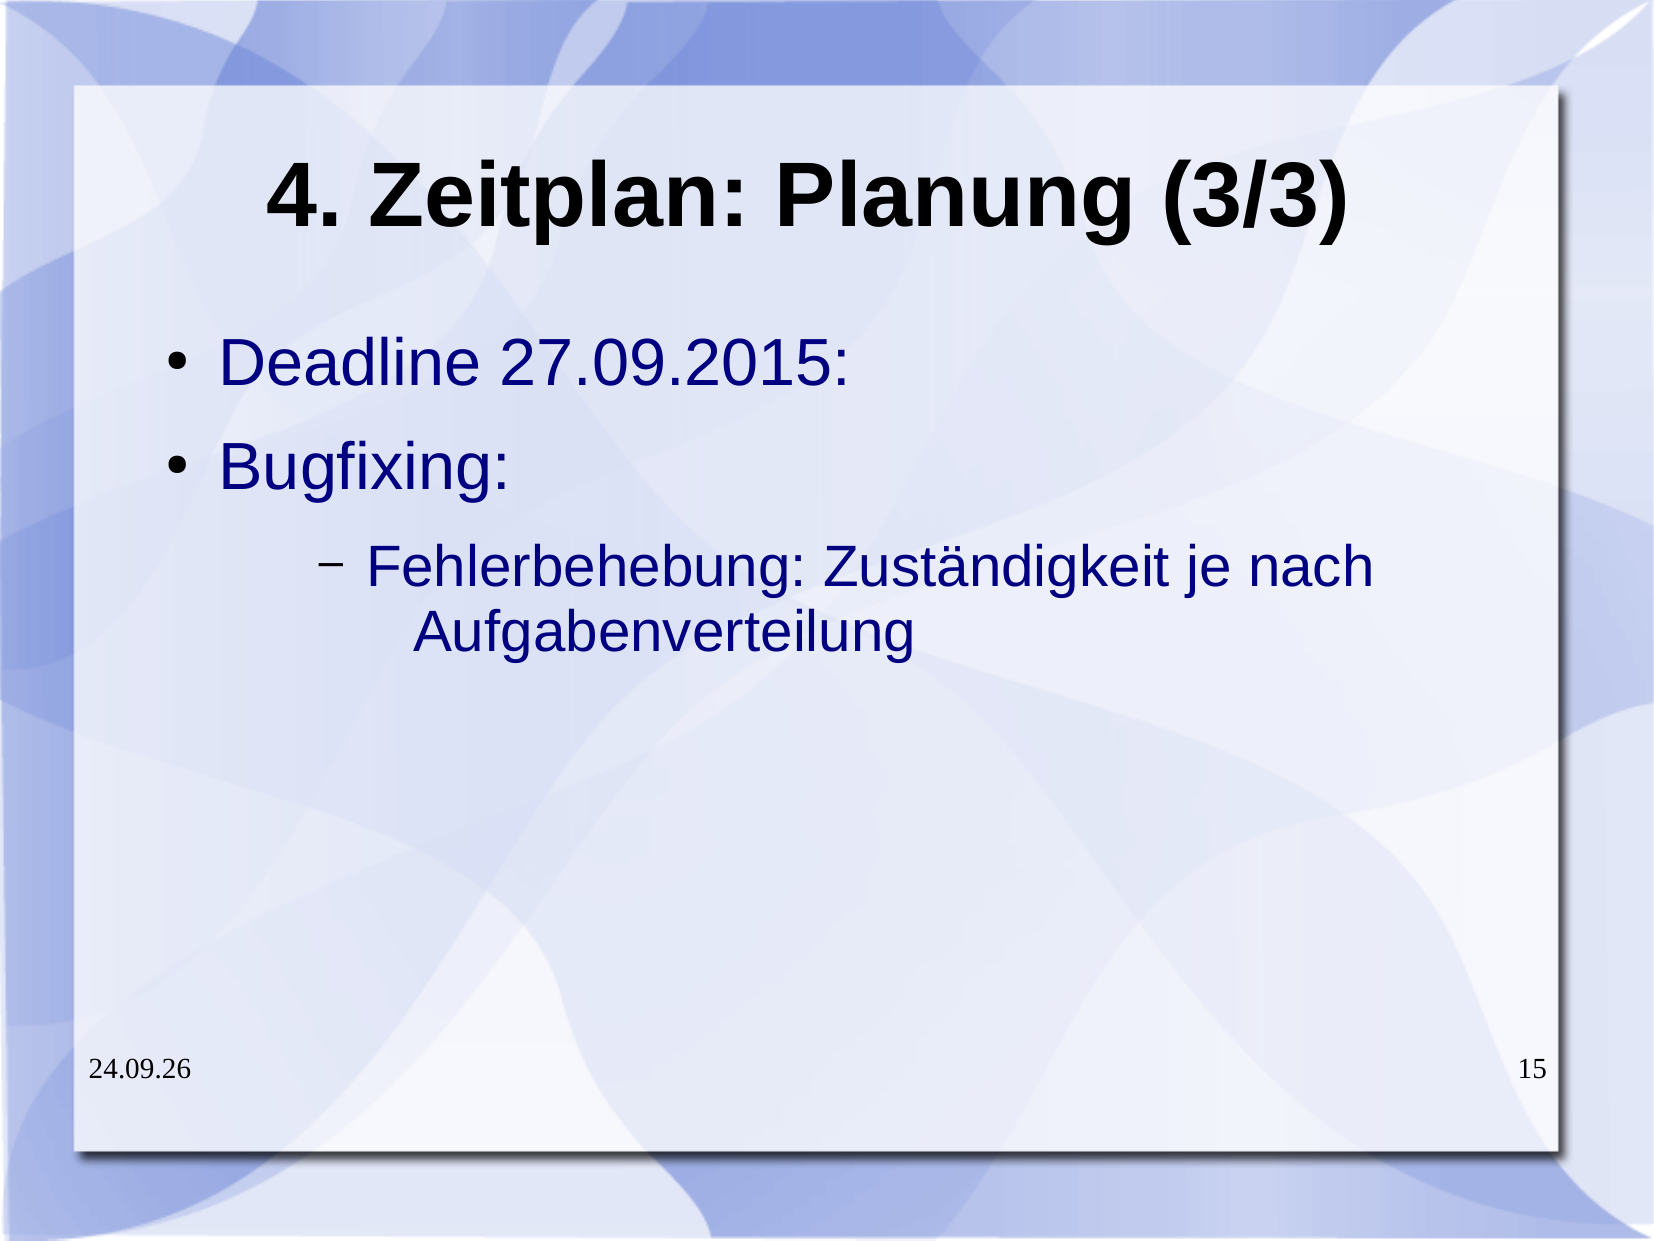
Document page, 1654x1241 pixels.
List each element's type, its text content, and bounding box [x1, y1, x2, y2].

title 4. Zeitplan: Planung (3/3) [82, 90, 1536, 298]
picture [0, 0, 1654, 1241]
list Deadline 27.09.2015: Bugfixing: Fehlerbehebung: Zuständigkeit je nach Aufgabenverteilung [129, 324, 1489, 975]
